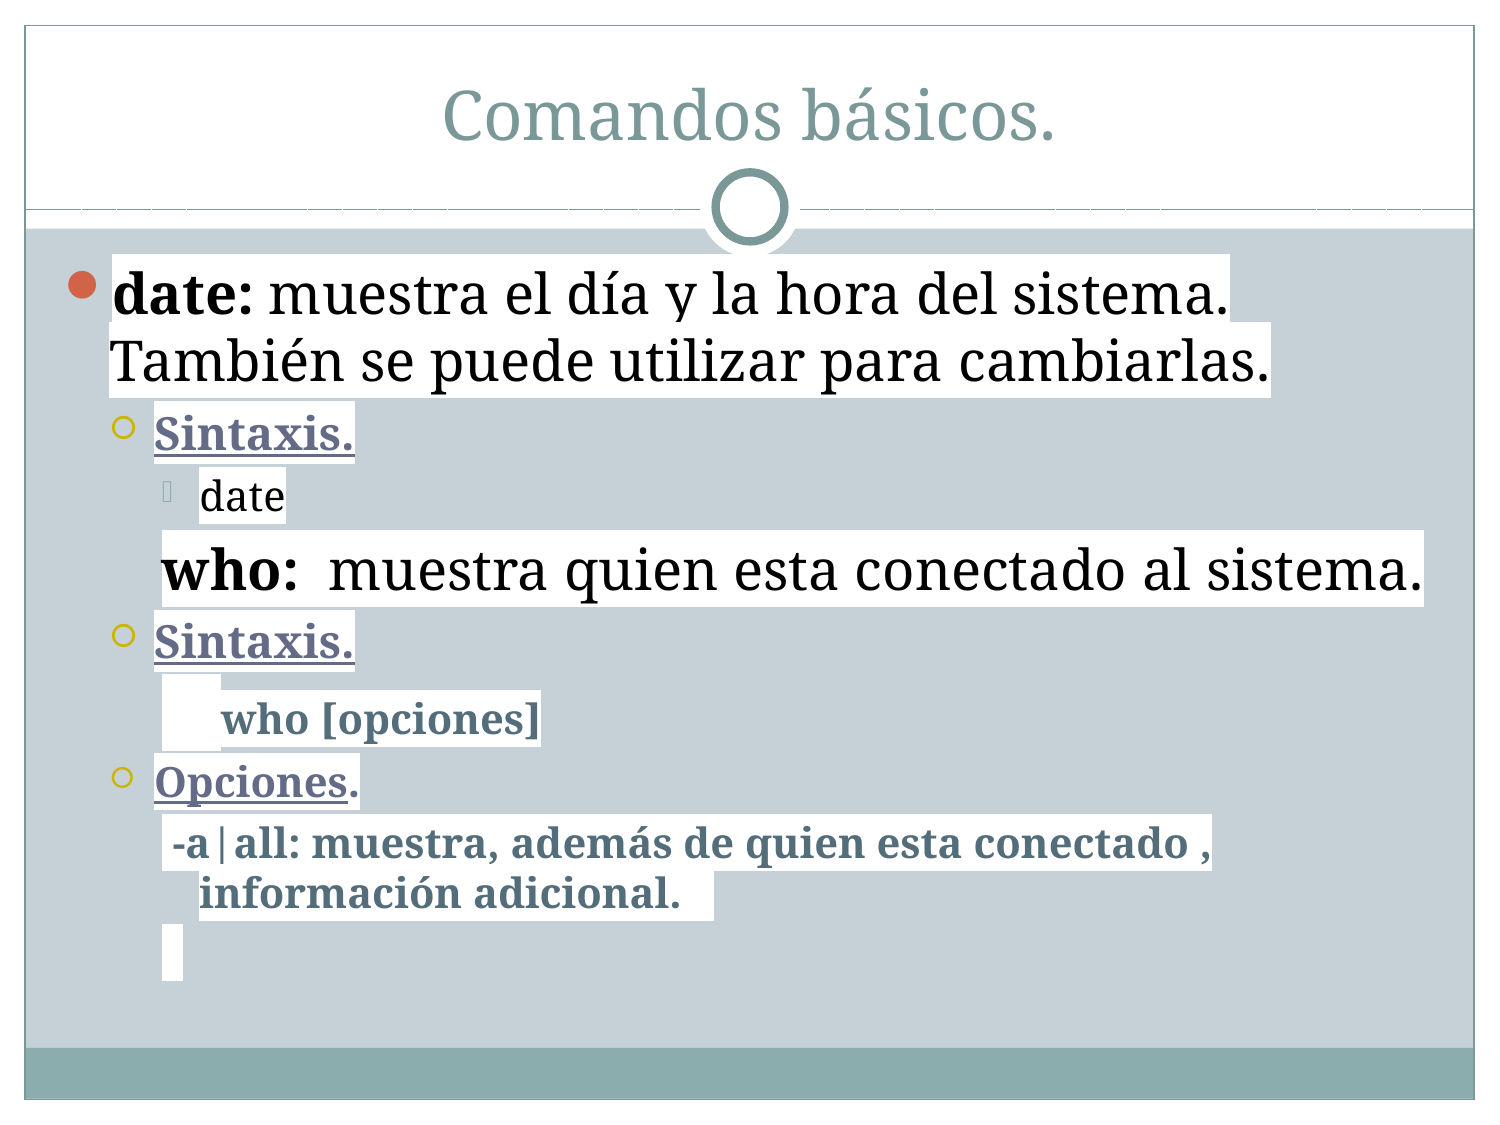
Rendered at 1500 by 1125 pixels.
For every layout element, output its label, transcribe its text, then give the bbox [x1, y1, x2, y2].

list date: muestra el día y la hora del sistema. También se puede utilizar para cambiarlas. Sintaxis. date who: muestra quien esta conectado al sistema. Sintaxis. who [opciones] Opciones. -a|all: muestra, además de quien esta conectado , información adicional. [49, 250, 1445, 1001]
title Comandos básicos. [49, 37, 1450, 162]
